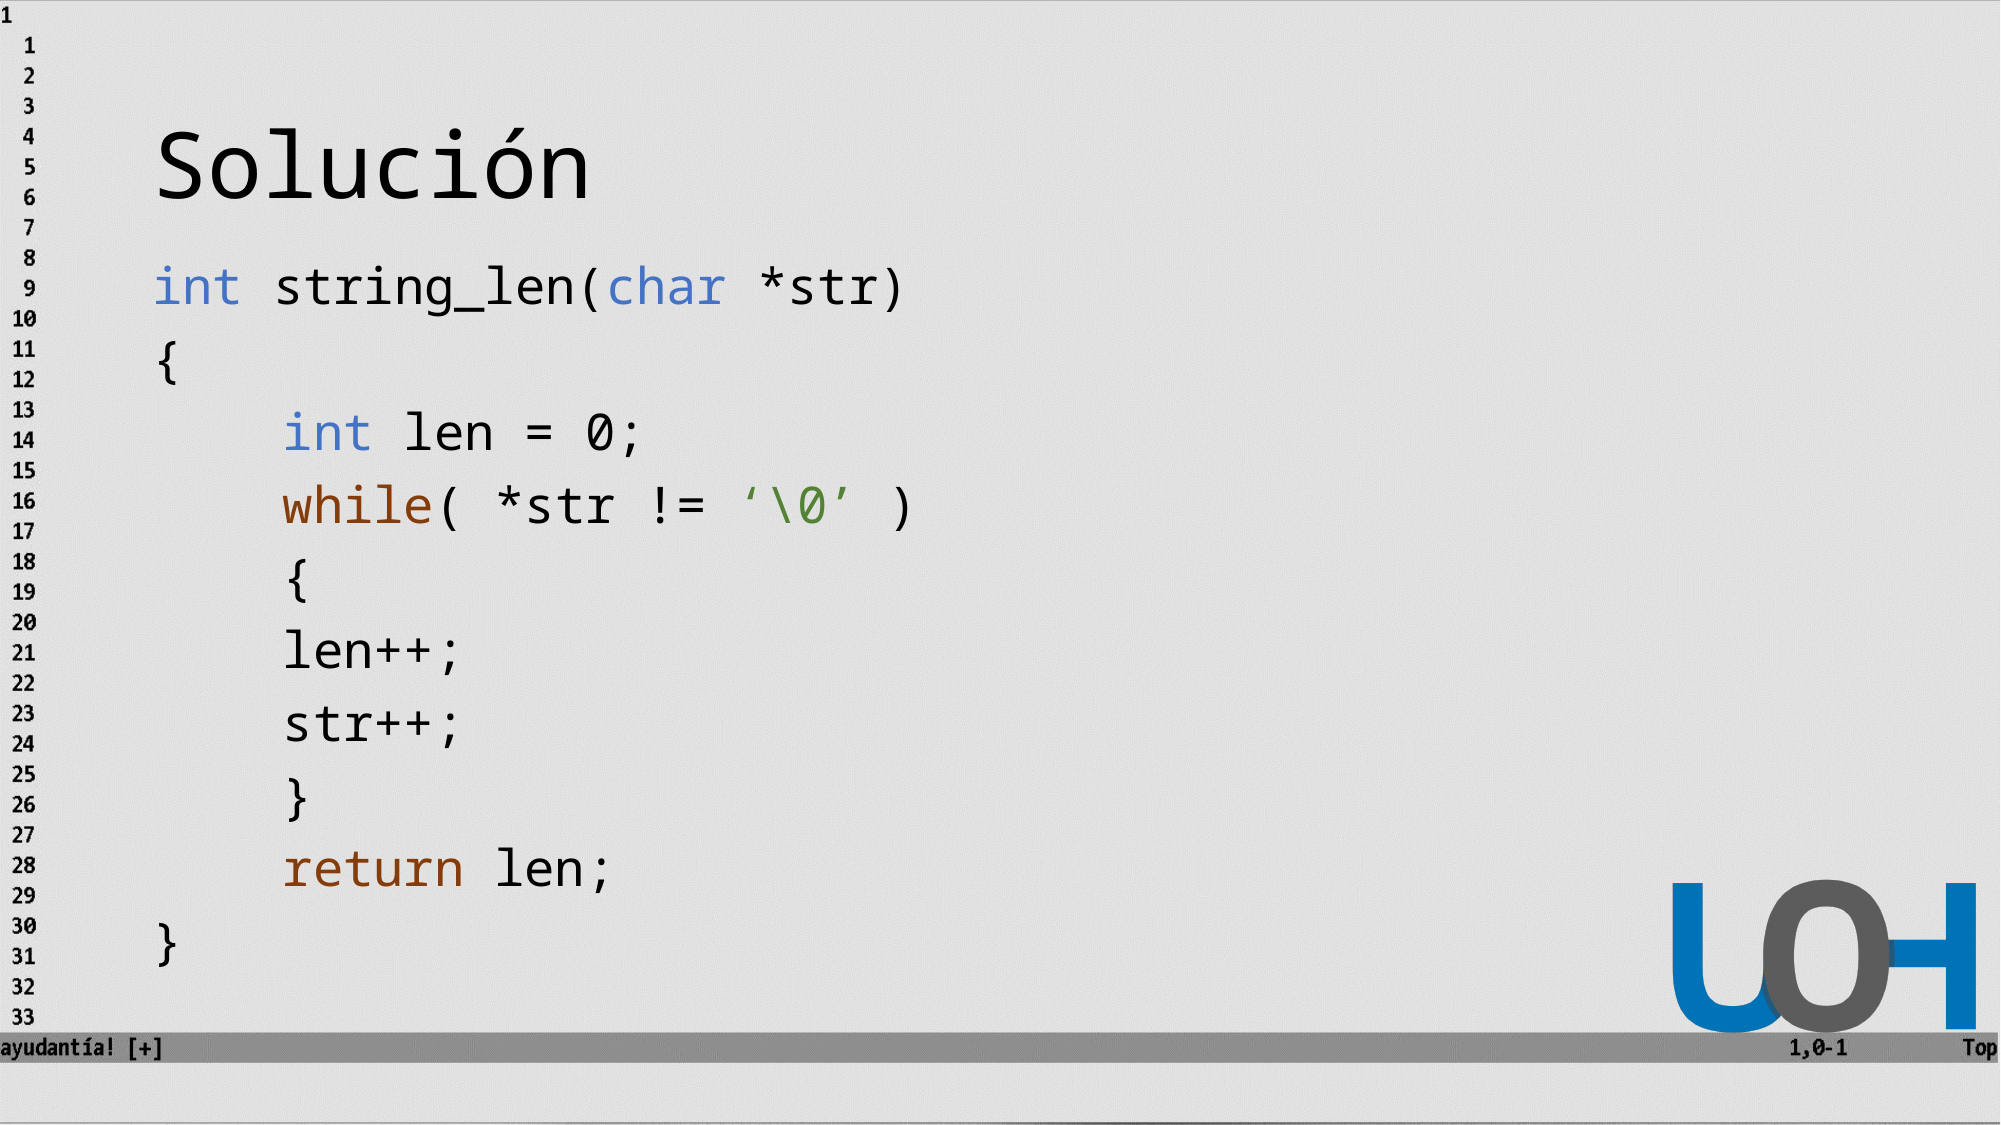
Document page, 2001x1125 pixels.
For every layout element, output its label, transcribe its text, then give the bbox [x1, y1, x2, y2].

picture [0, 0, 2001, 1125]
title Solución [137, 59, 1863, 253]
text_box int string_len(char *str) { int len = 0; while( *str != ‘\0’ ) { len++; str++; } return len; } [137, 253, 1863, 981]
